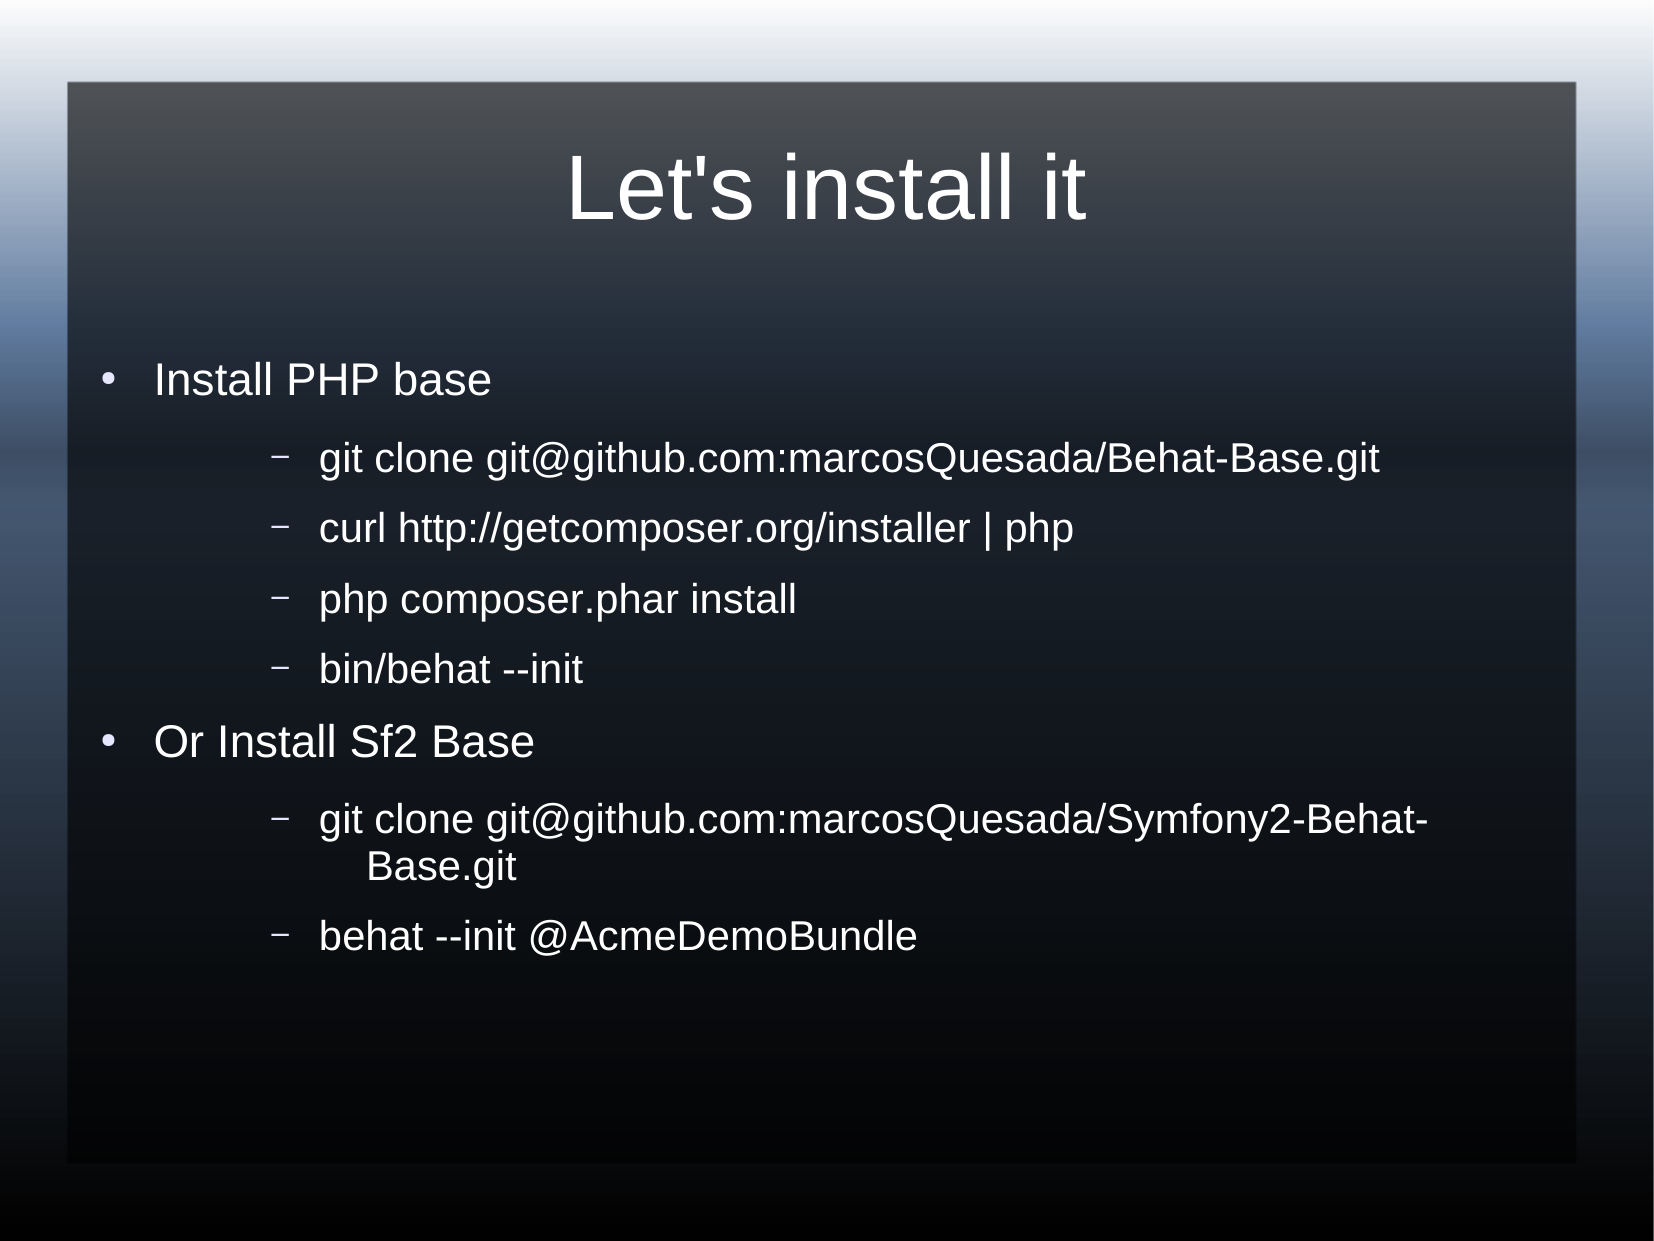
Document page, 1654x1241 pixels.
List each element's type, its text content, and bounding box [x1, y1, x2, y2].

picture [0, 0, 1654, 1241]
list Install PHP base git clone git@github.com:marcosQuesada/Behat-Base.git curl http://getcomposer.org/installer | php php composer.phar install bin/behat --init Or Install Sf2 Base git clone git@github.com:marcosQuesada/Symfony2-Behat-Base.git behat --init @AcmeDemoBundle [82, 354, 1571, 1059]
title Let's install it [82, 84, 1571, 292]
